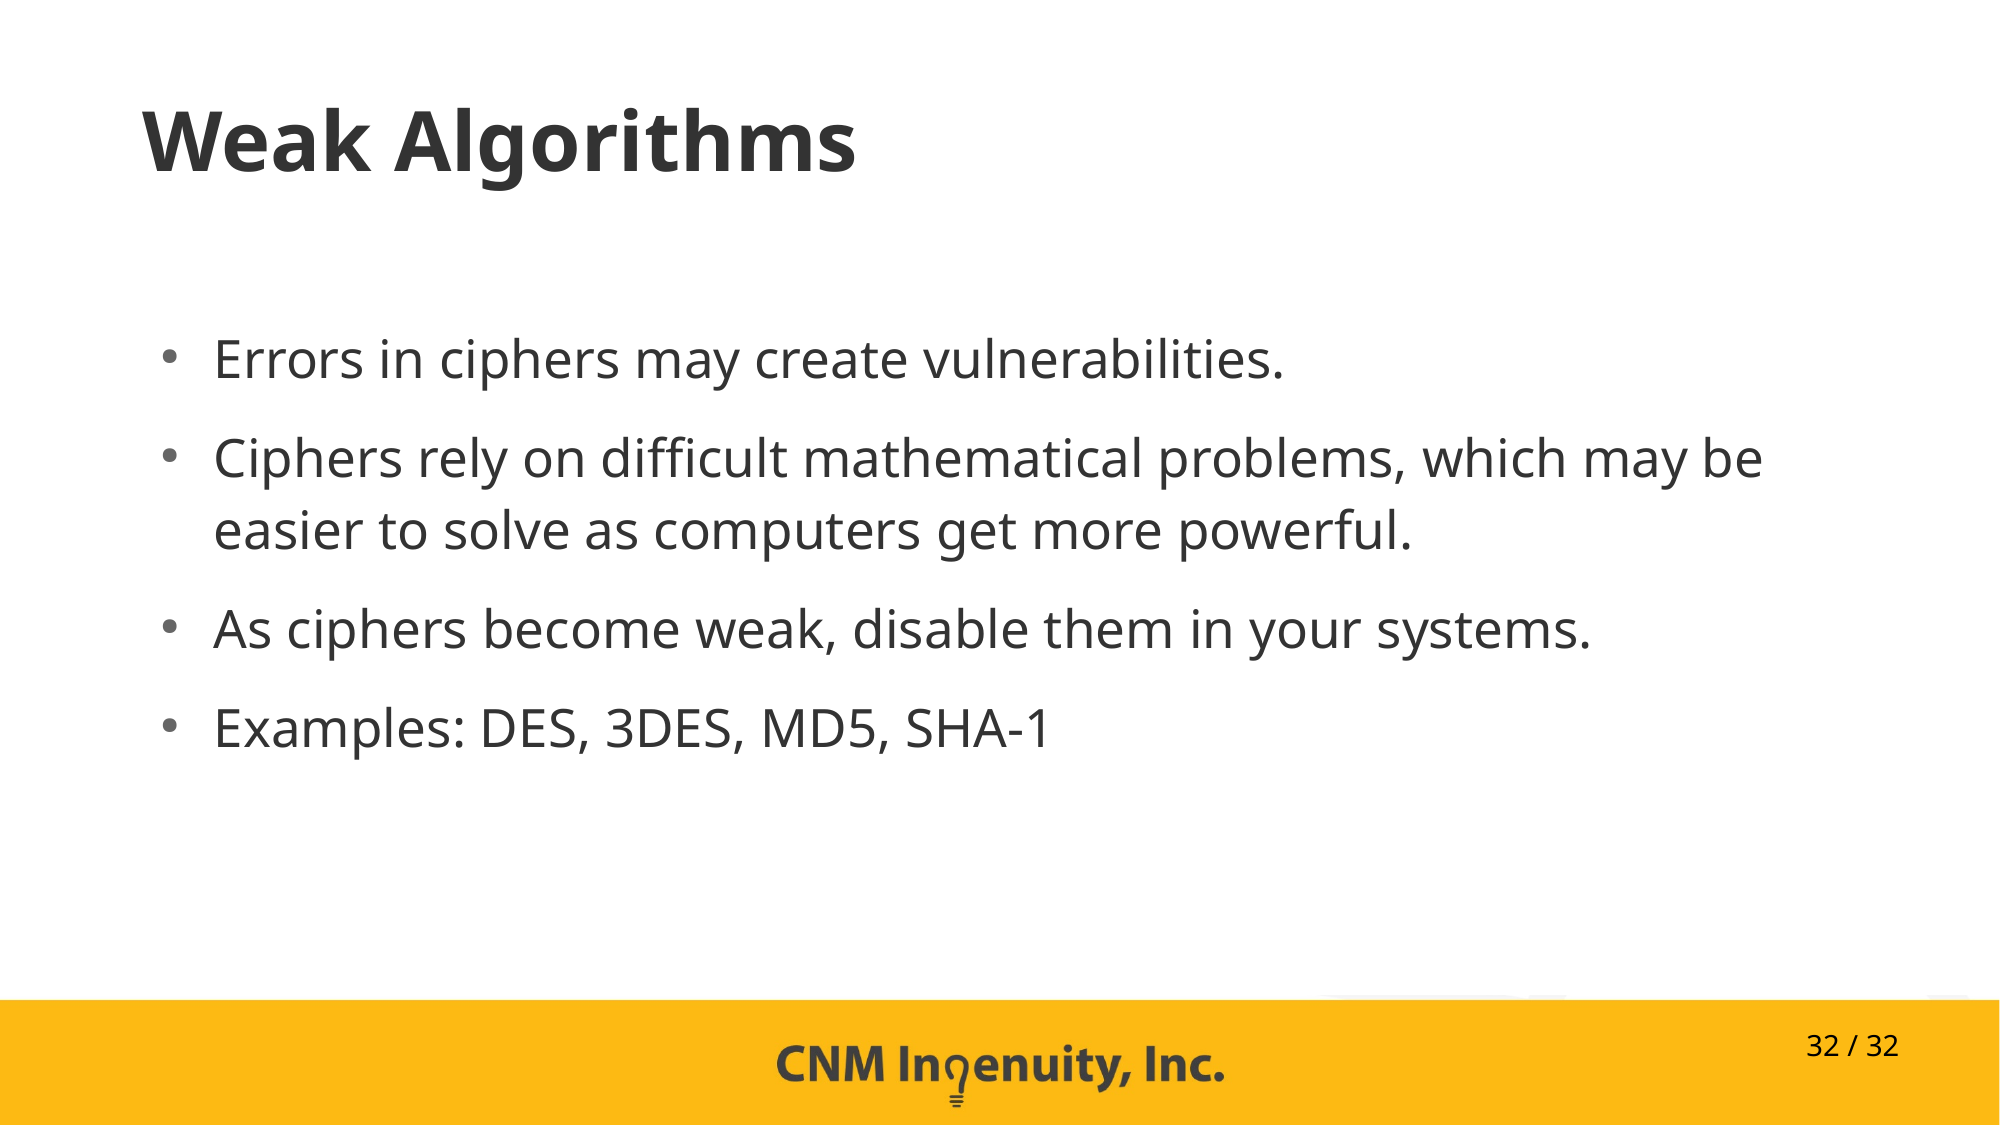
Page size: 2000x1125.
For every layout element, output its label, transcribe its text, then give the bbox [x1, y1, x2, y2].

title Weak Algorithms [142, 44, 1900, 233]
list Errors in ciphers may create vulnerabilities. Ciphers rely on difficult mathematical problems, which may be easier to solve as computers get more powerful. As ciphers become weak, disable them in your systems. Examples: DES, 3DES, MD5, SHA-1 [142, 321, 1857, 974]
